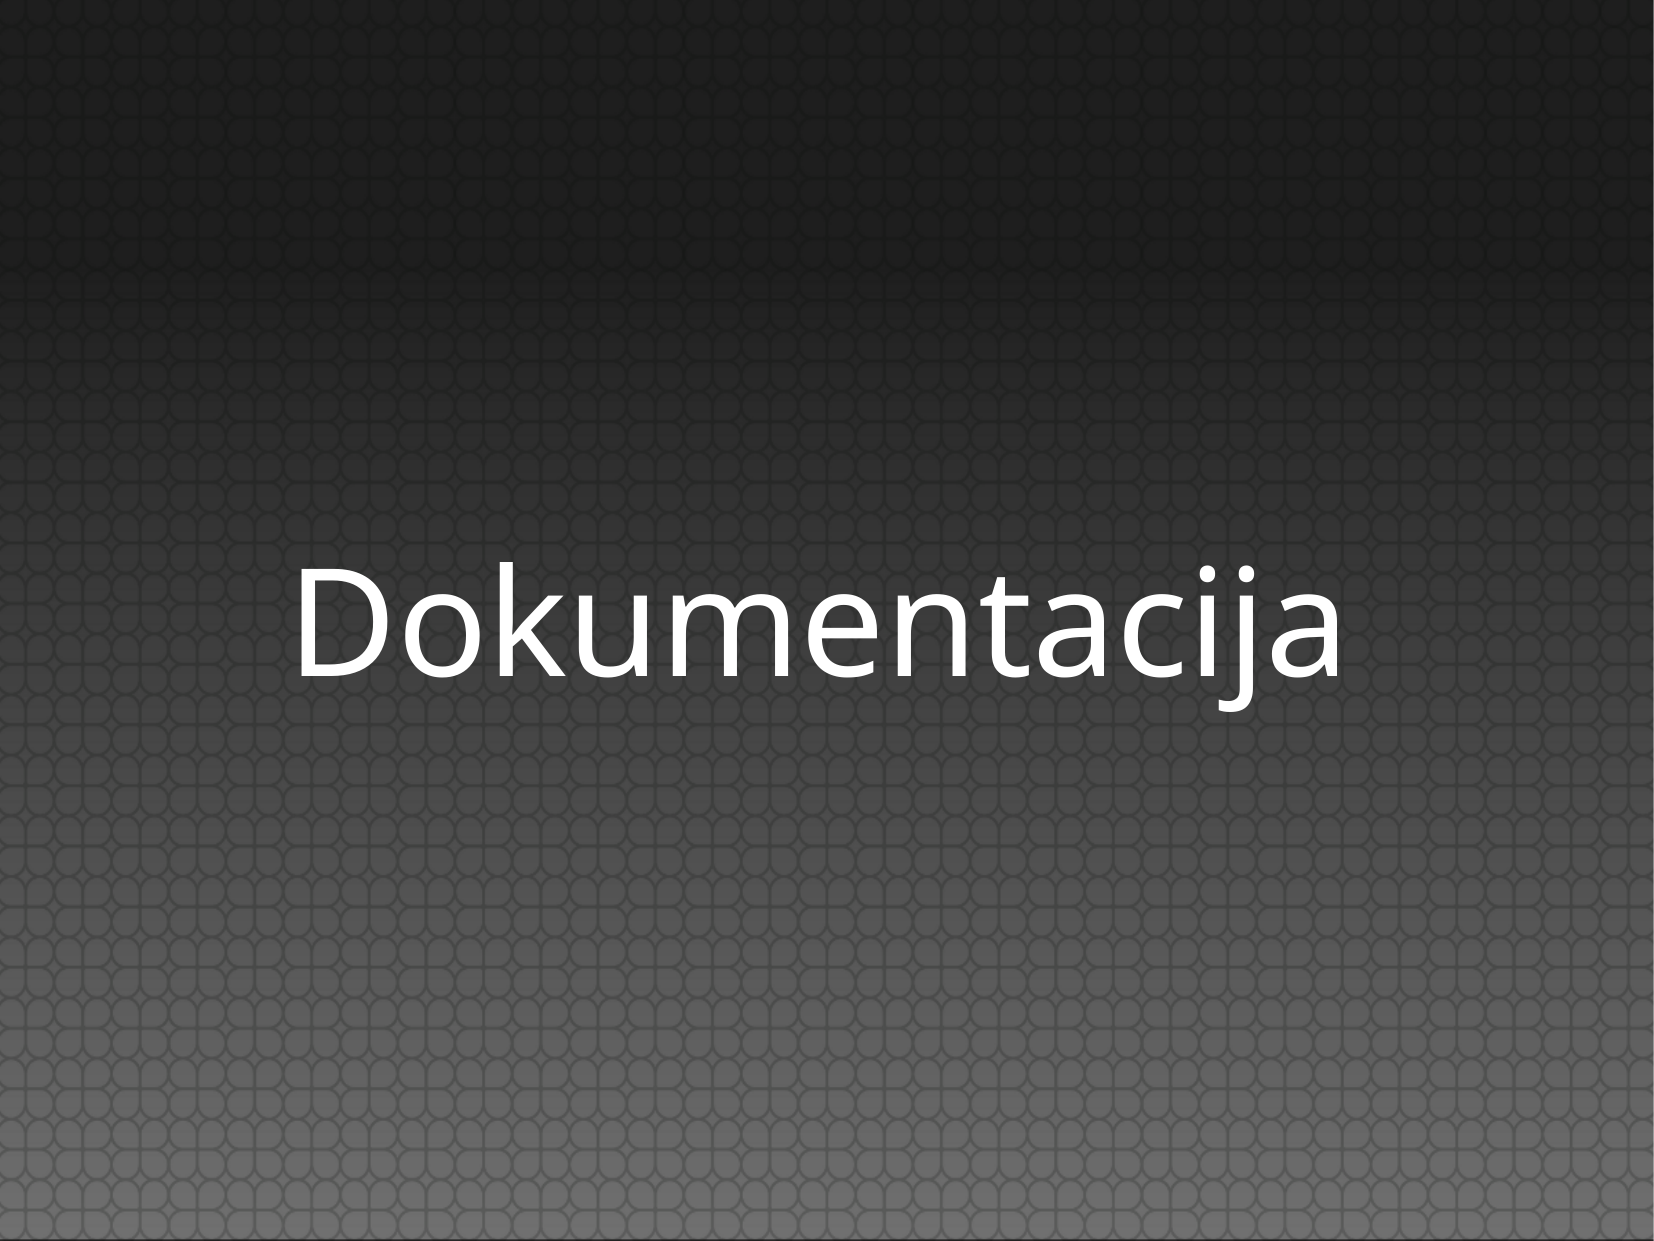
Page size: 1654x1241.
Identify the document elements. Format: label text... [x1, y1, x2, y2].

title Dokumentacija [75, 525, 1564, 713]
picture [0, 0, 1654, 1241]
